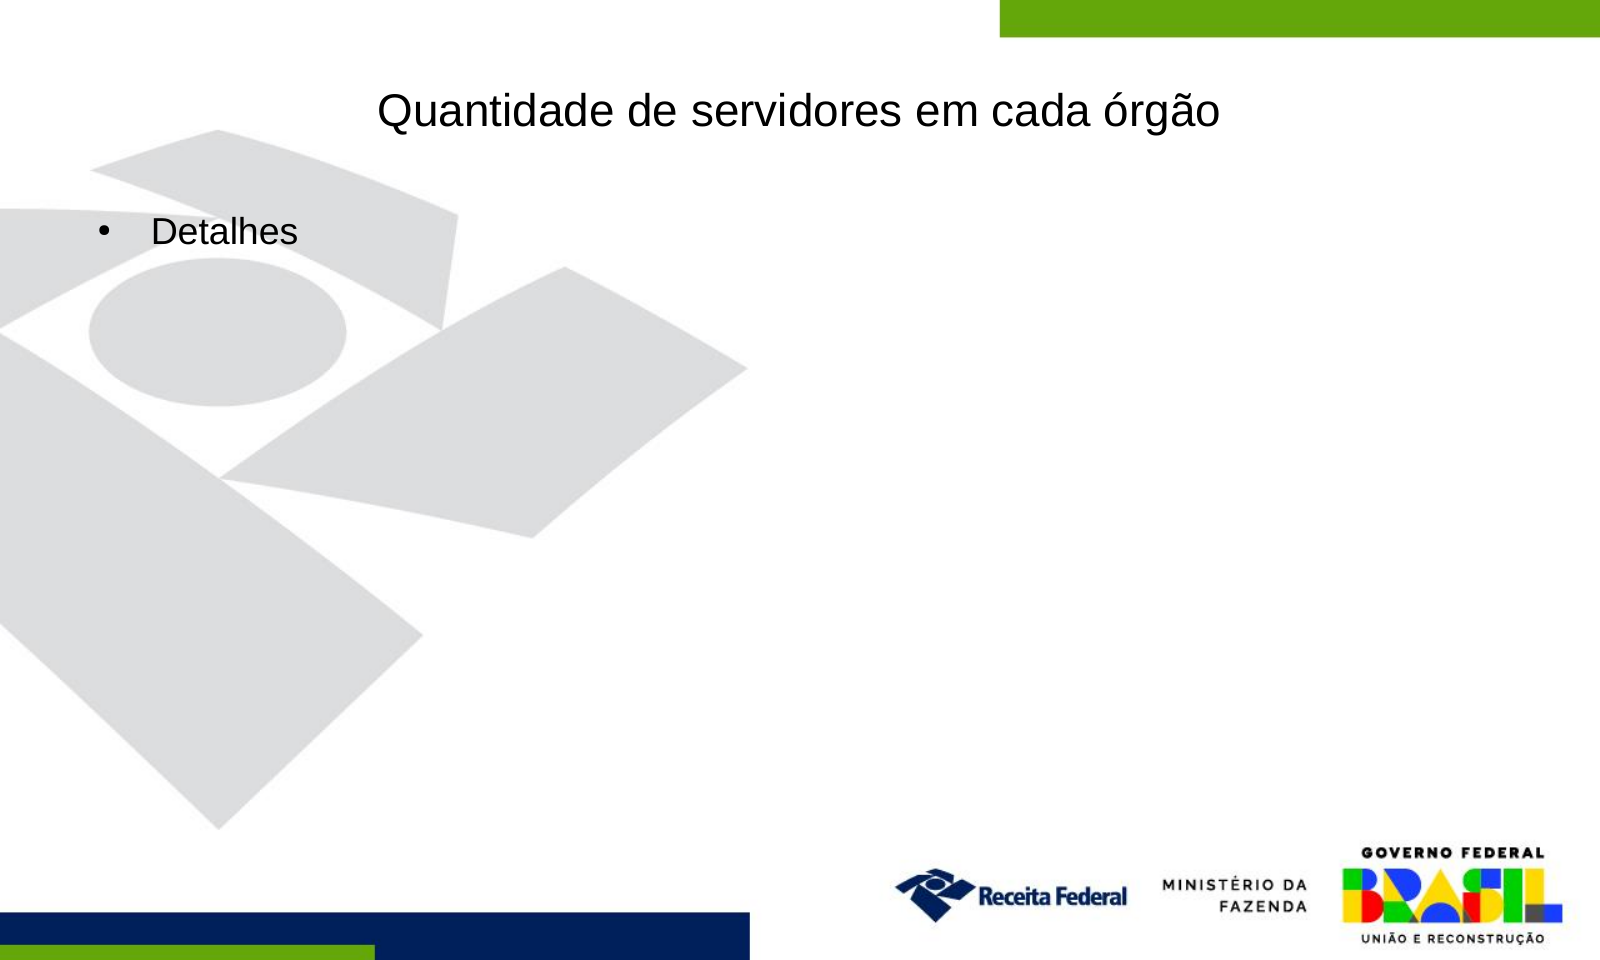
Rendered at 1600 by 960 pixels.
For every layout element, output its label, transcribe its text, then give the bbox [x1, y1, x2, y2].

title Quantidade de servidores em cada órgão [79, 35, 1520, 187]
list Detalhes [79, 210, 1520, 734]
picture [0, 0, 1600, 960]
